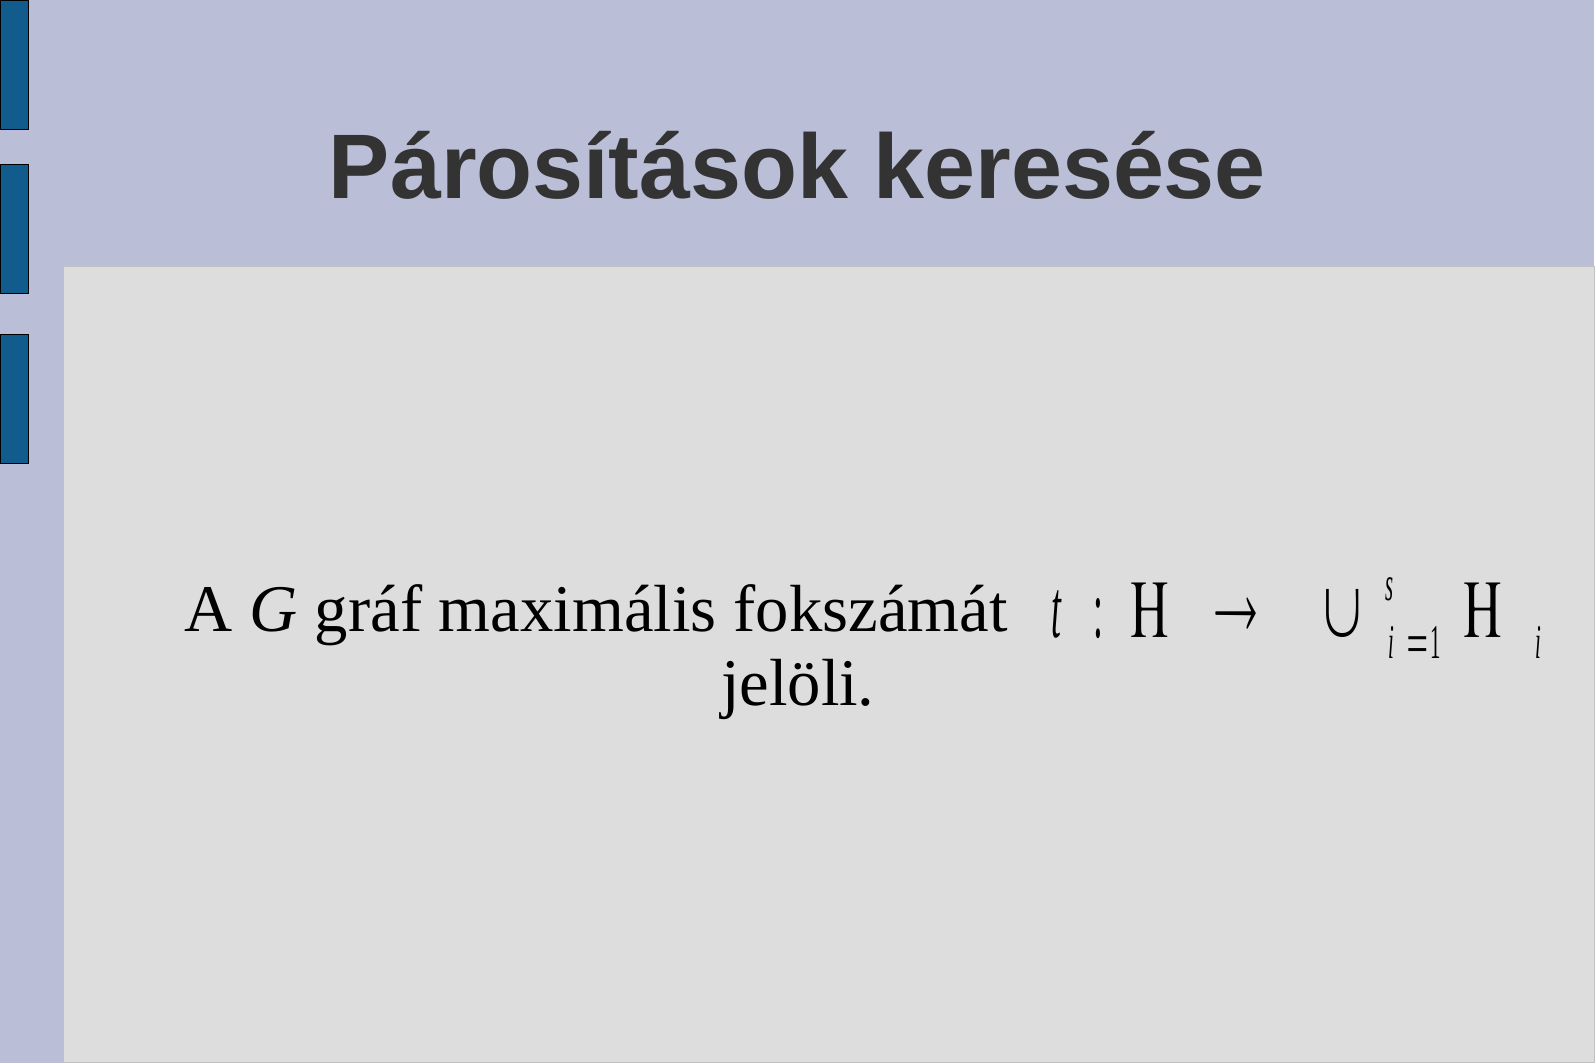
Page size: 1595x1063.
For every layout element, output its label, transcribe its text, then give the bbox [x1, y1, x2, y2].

subtitle A G gráf maximális fokszámát jelöli. [117, 302, 1479, 990]
title Párosítások keresése [117, 85, 1479, 249]
picture [1041, 547, 1565, 680]
